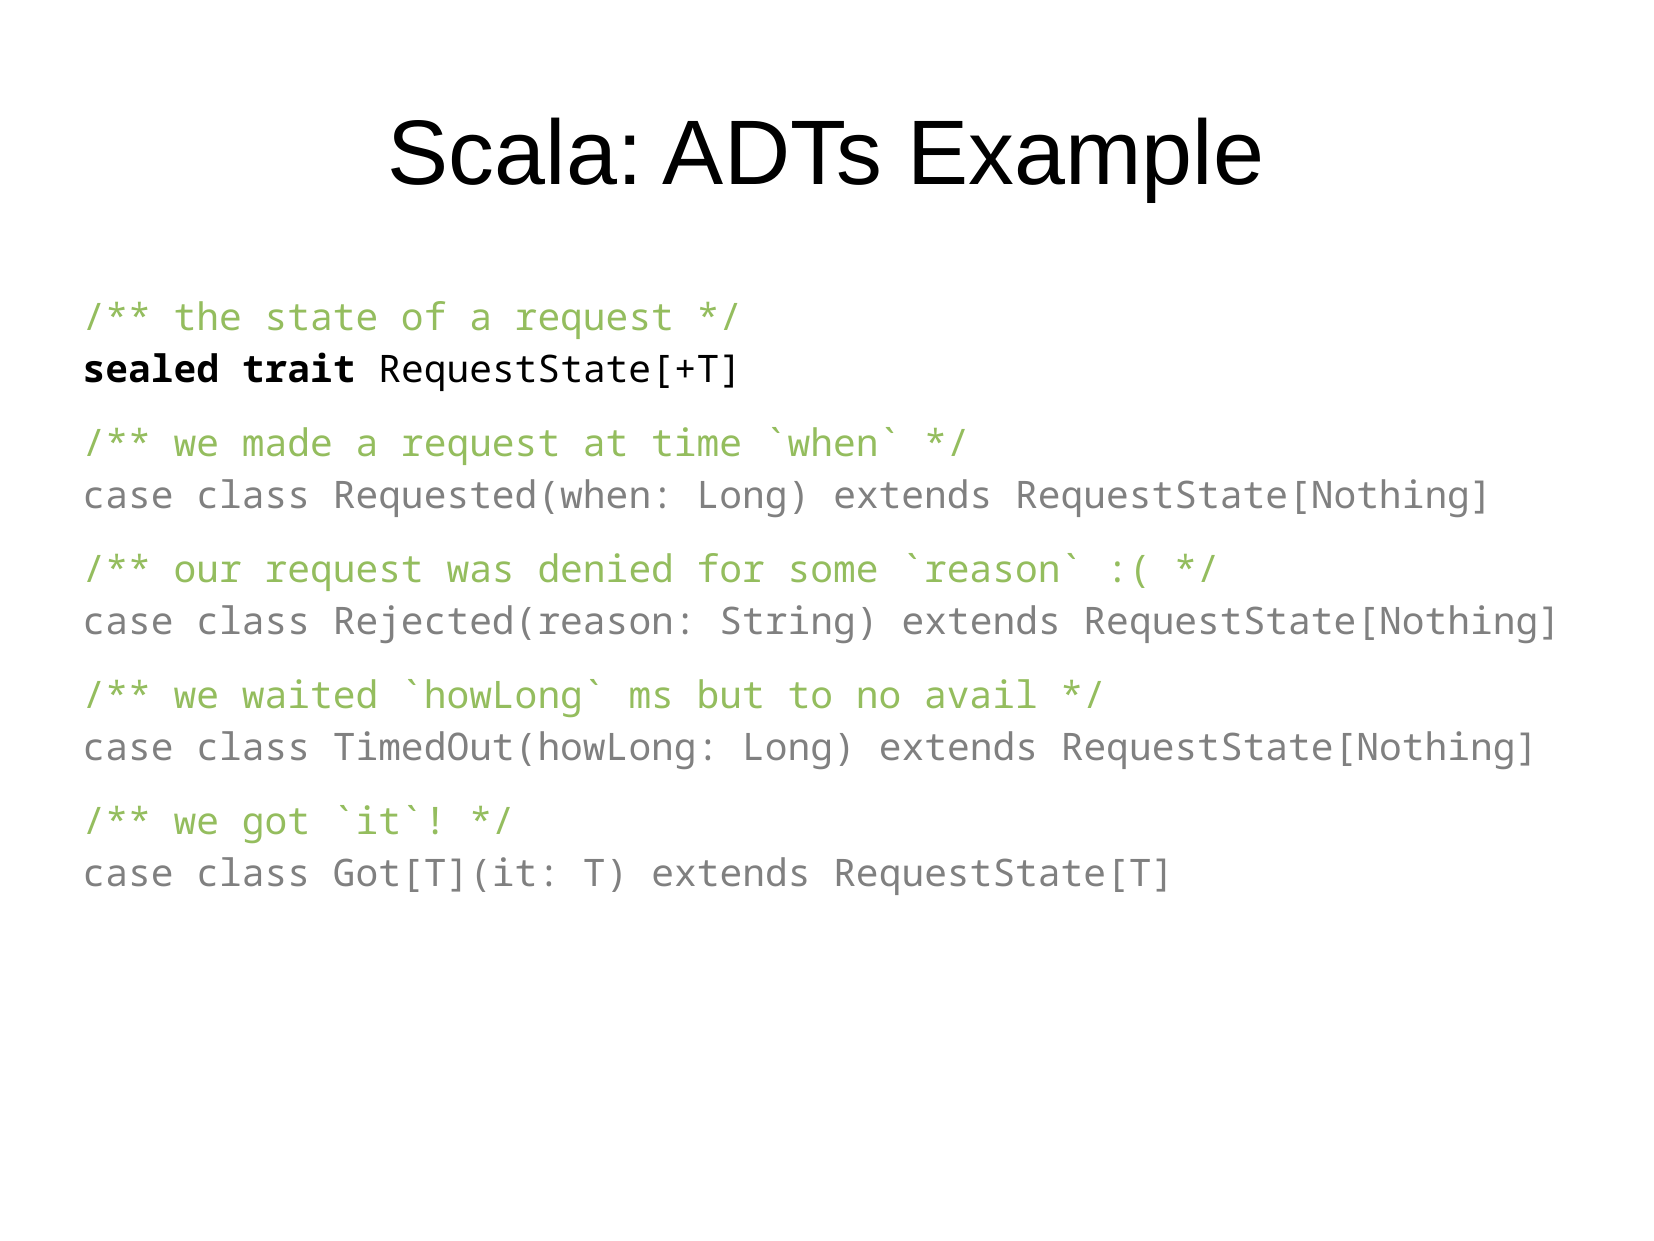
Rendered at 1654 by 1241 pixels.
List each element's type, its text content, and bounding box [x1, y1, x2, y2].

title Scala: ADTs Example [82, 49, 1571, 257]
list /** the state of a request */ sealed trait RequestState[+T] /** we made a request at time `when` */ case class Requested(when: Long) extends RequestState[Nothing] /** our request was denied for some `reason` :( */ case class Rejected(reason: String) extends RequestState[Nothing] /** we waited `howLong` ms but to no avail */ case class TimedOut(howLong: Long) extends RequestState[Nothing] /** we got `it`! */ case class Got[T](it: T) extends RequestState[T] [82, 290, 1571, 1010]
